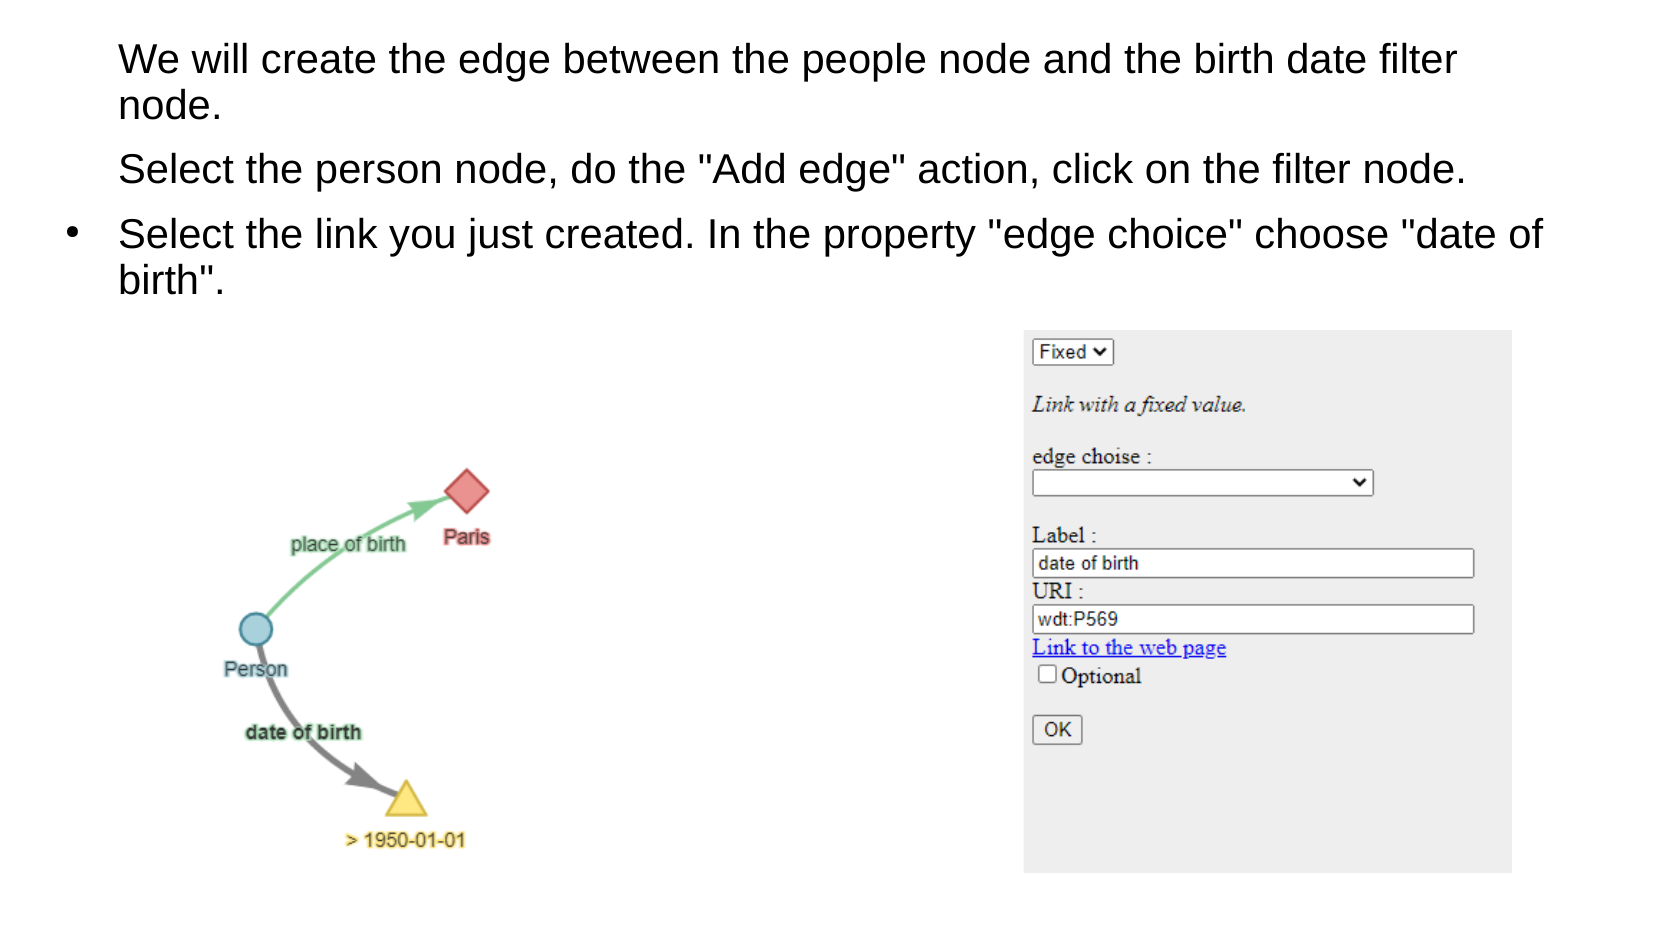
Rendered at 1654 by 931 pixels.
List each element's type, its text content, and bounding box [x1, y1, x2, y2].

picture [167, 330, 1512, 873]
list We will create the edge between the people node and the birth date filter node. Select the person node, do the "Add edge" action, click on the filter node. Select the link you just created. In the property "edge choice" choose "date of birth". [47, 35, 1571, 898]
